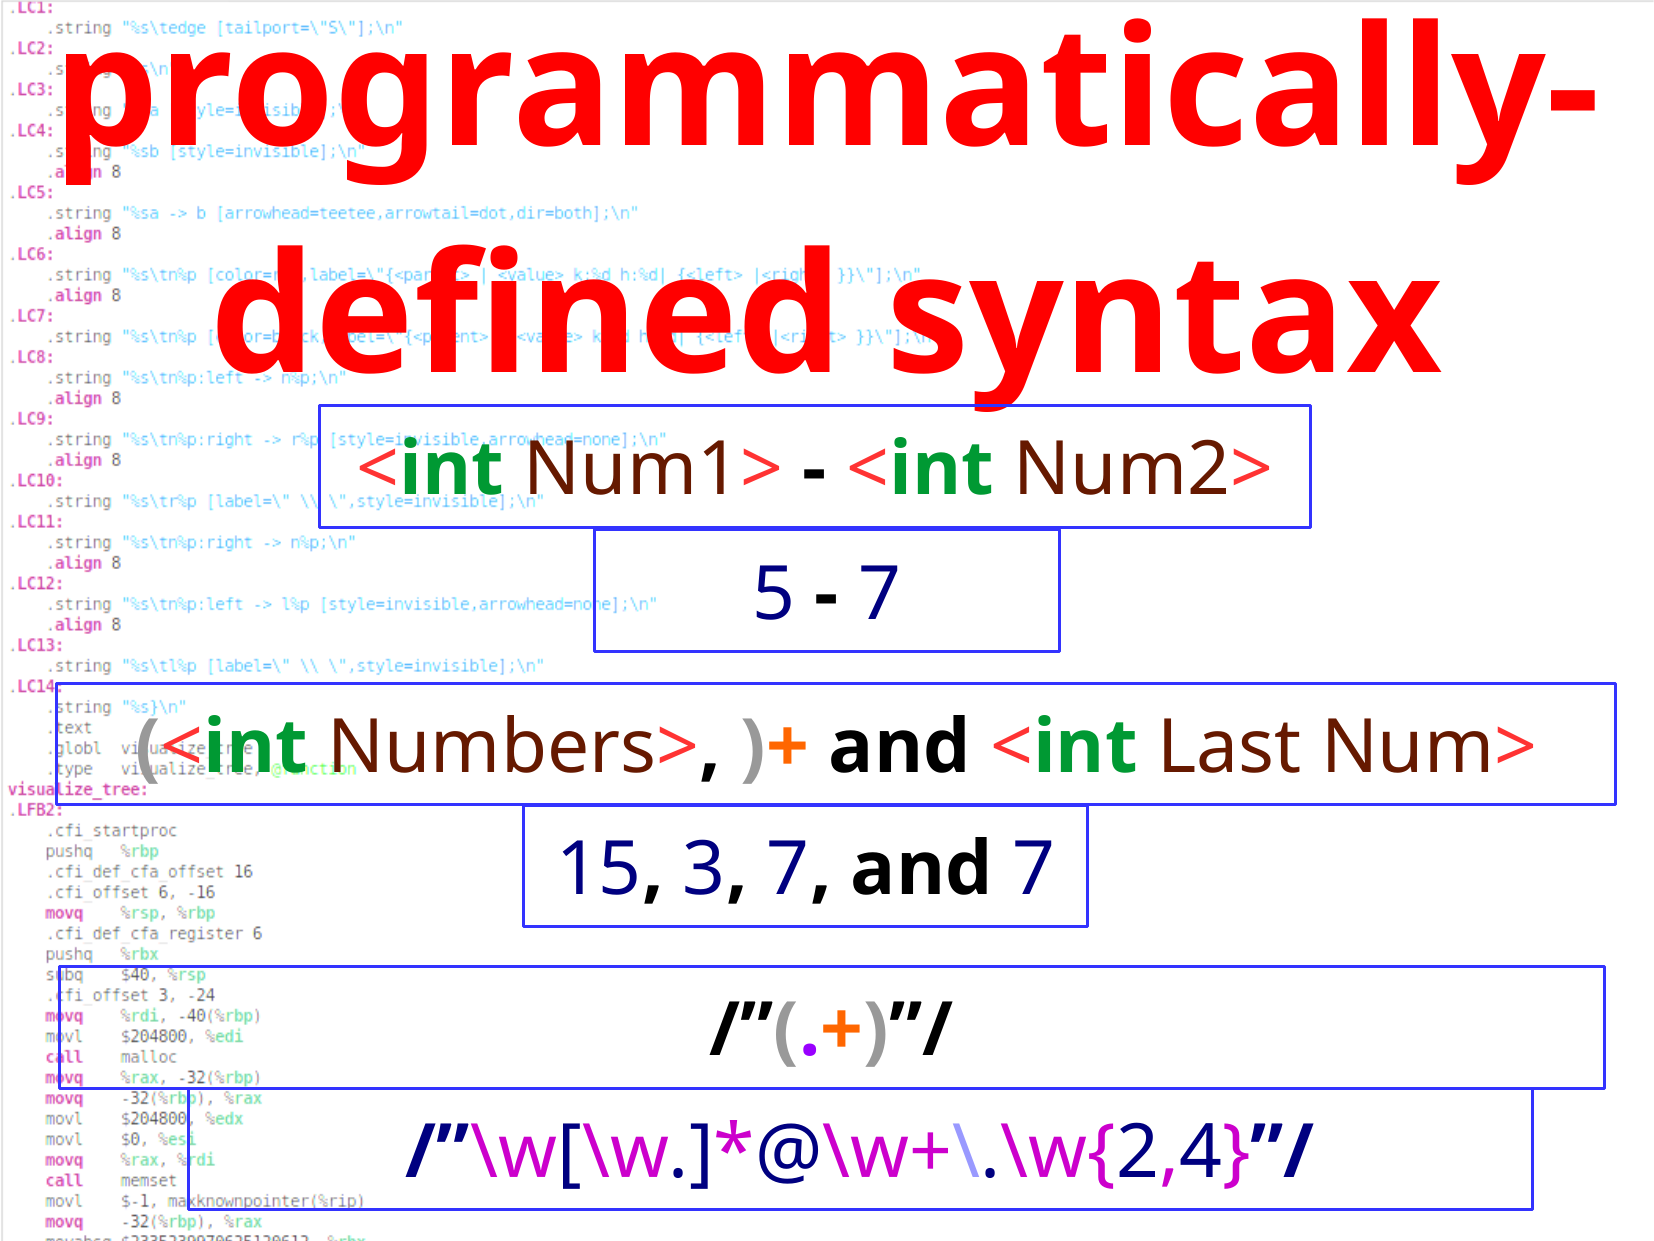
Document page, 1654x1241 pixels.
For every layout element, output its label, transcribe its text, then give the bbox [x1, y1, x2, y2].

picture [0, 436, 1654, 1241]
text_box programmatically-defined syntax [0, 0, 1654, 436]
text_box <int Num1> - <int Num2> [319, 405, 1311, 528]
text_box /”\w[\w.]*@\w+\.\w{2,4}”/ [188, 1088, 1533, 1210]
text_box /”(.+)”/ [59, 966, 1605, 1089]
text_box (<int Numbers>, )+ and <int Last Num> [56, 683, 1616, 805]
text_box 5 - 7 [594, 529, 1060, 652]
text_box 15, 3, 7, and 7 [523, 805, 1088, 927]
